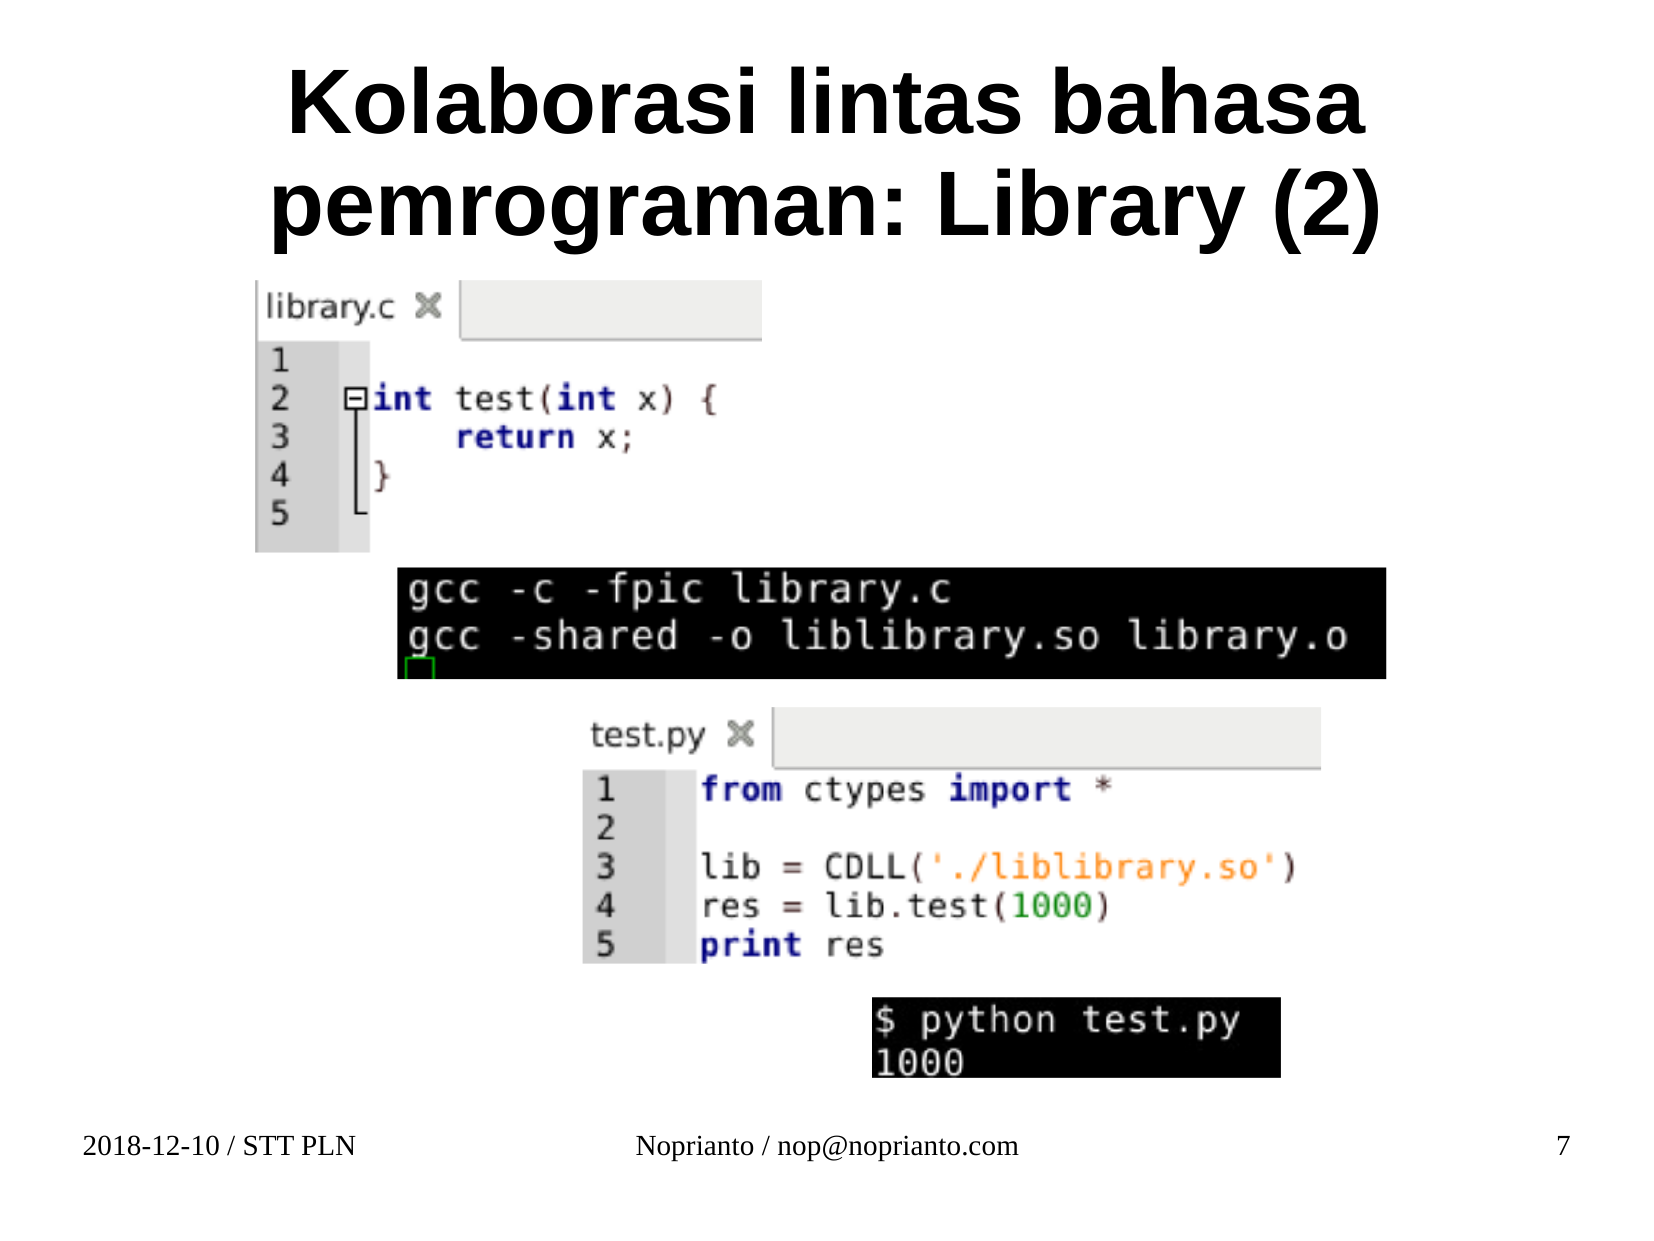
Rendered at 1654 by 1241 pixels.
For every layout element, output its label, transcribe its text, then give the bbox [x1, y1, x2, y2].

title Kolaborasi lintas bahasa pemrograman: Library (2) [82, 49, 1571, 257]
picture [237, 269, 1396, 1096]
